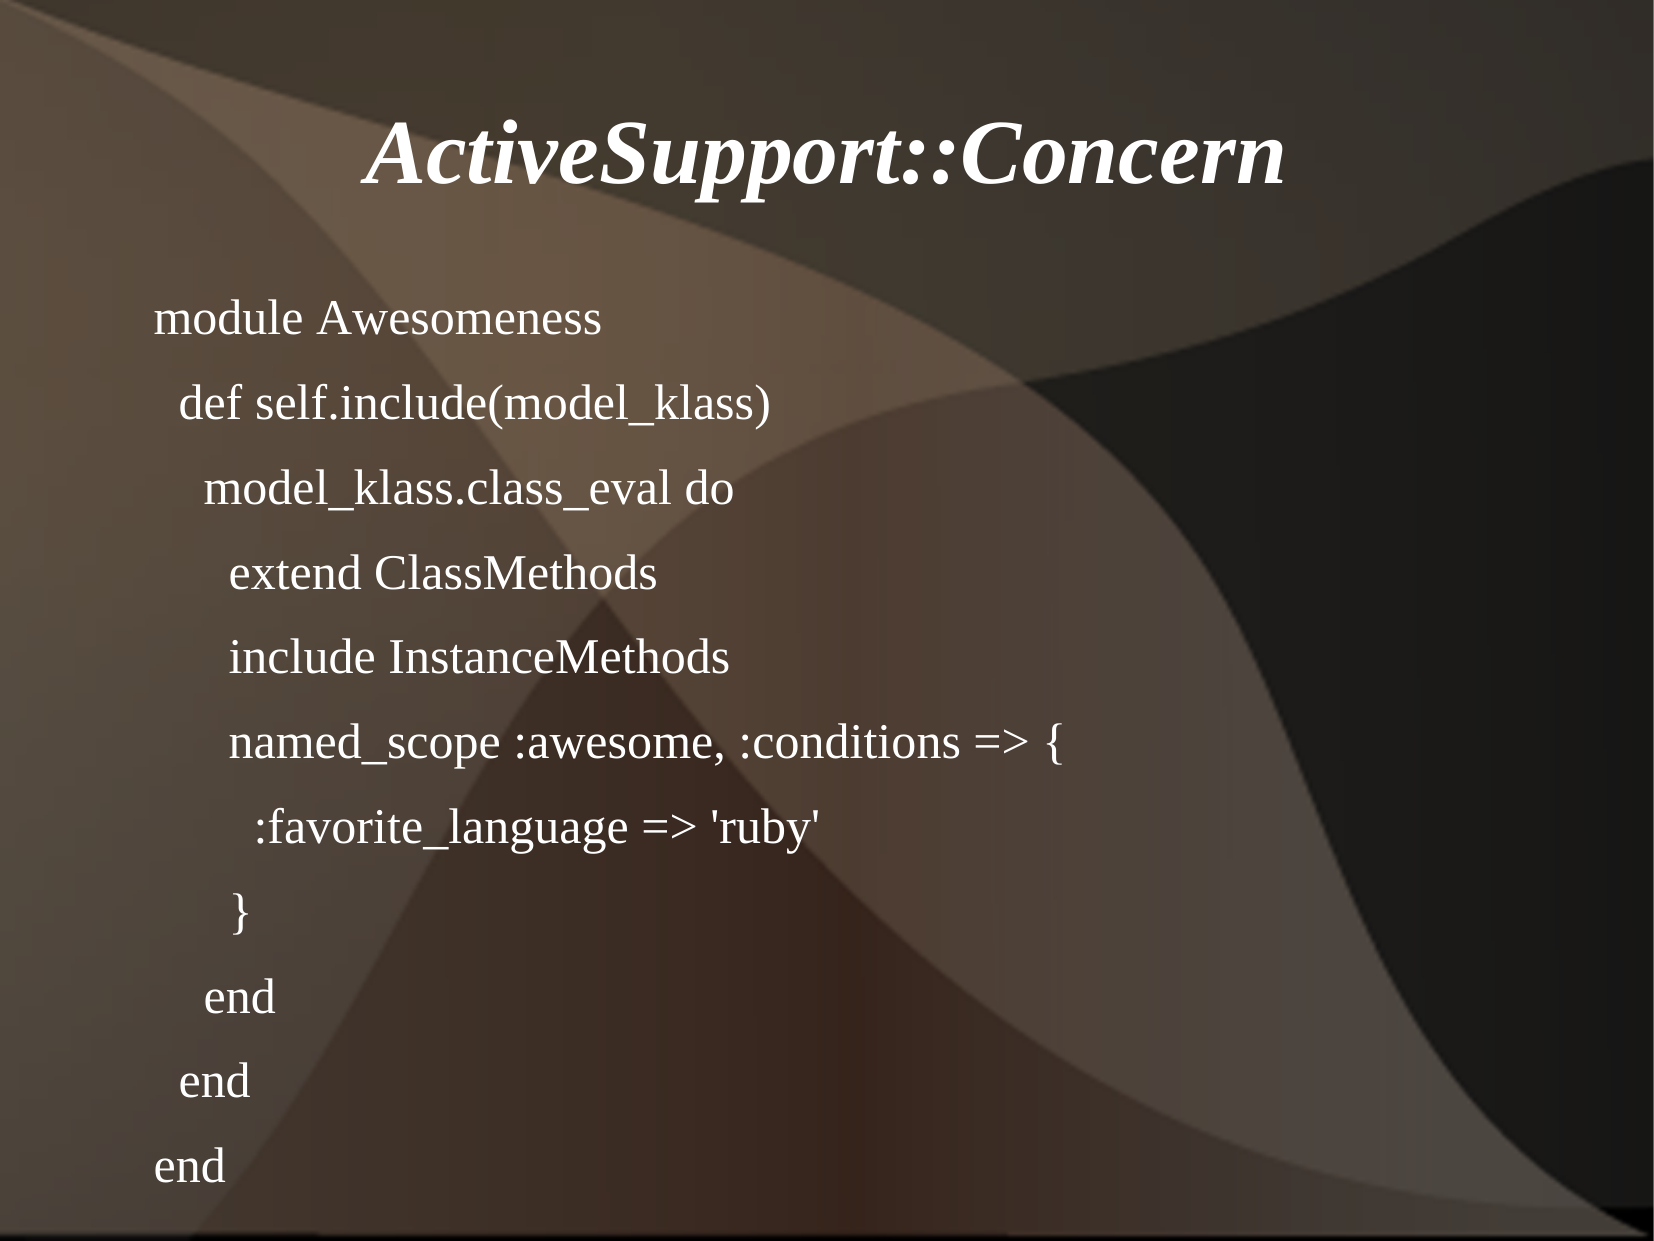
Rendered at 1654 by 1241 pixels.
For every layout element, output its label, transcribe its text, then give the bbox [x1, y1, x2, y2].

title ActiveSupport::Concern [82, 56, 1571, 250]
picture [0, 0, 1654, 1241]
list module Awesomeness def self.include(model_klass) model_klass.class_eval do extend ClassMethods include InstanceMethods named_scope :awesome, :conditions => { :favorite_language => 'ruby' } end end end [82, 290, 1571, 1194]
